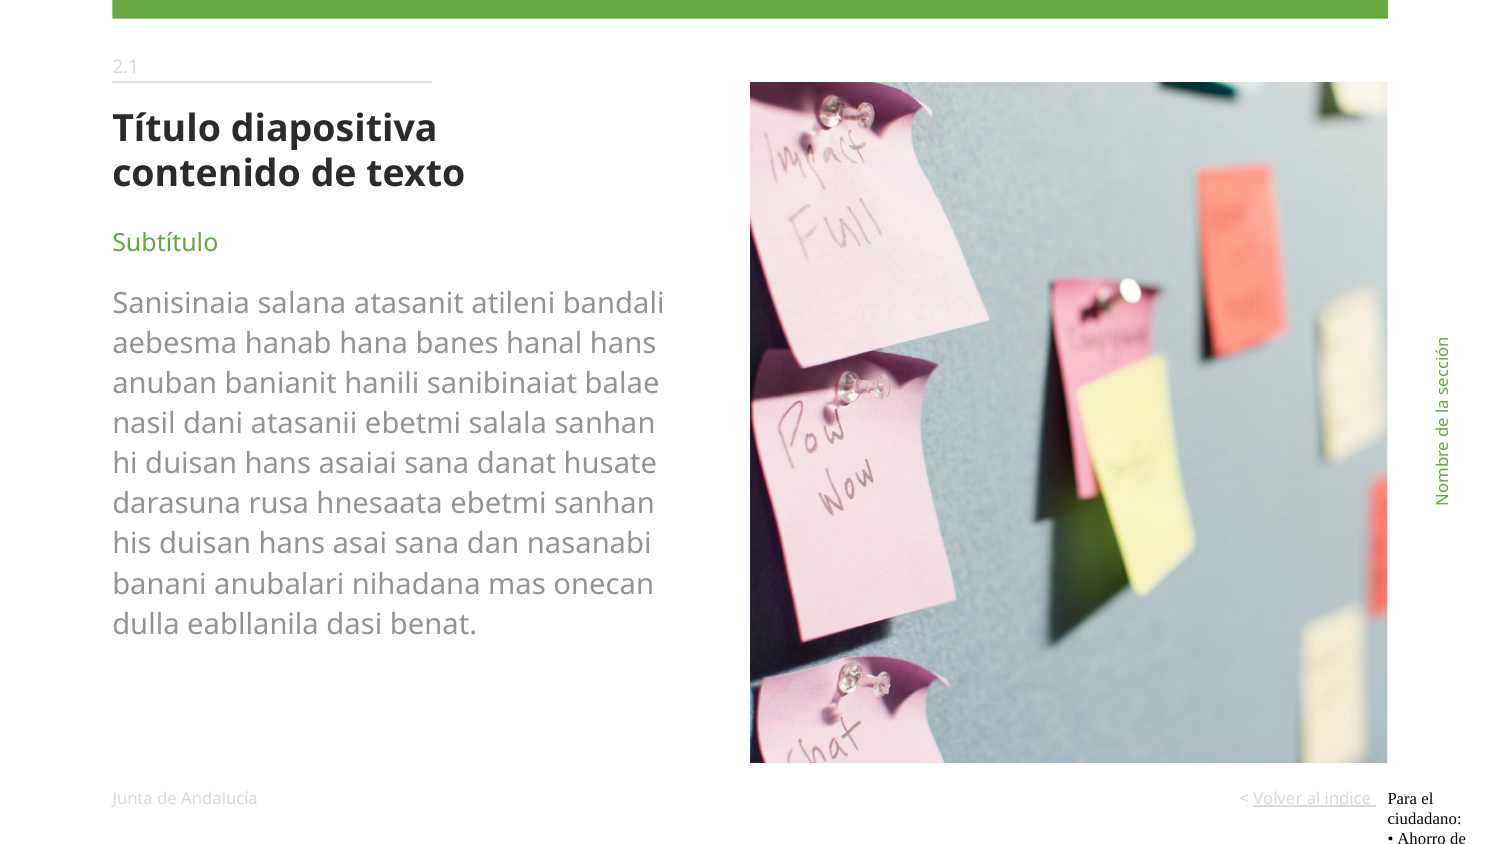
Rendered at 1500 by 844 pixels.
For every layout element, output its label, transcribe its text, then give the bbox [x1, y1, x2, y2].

text_box Subtítulo [112, 226, 597, 279]
text_box < Volver al índice [989, 787, 1376, 821]
text_box Sanisinaia salana atasanit atileni bandali aebesma hanab hana banes hanal hans anuban banianit hanili sanibinaiat balae nasil dani atasanii ebetmi salala sanhan hi duisan hans asaiai sana danat husate darasuna rusa hnesaata ebetmi sanhan his duisan hans asai sana dan nasanabi banani anubalari nihadana mas onecan dulla eabllanila dasi benat. [112, 278, 670, 731]
picture [750, 82, 1388, 763]
text_box Nombre de la sección [1425, 228, 1458, 615]
text_box 2.1 [112, 54, 186, 125]
text_box Título diapositiva contenido de texto [112, 104, 597, 226]
text_box [112, 0, 1388, 19]
